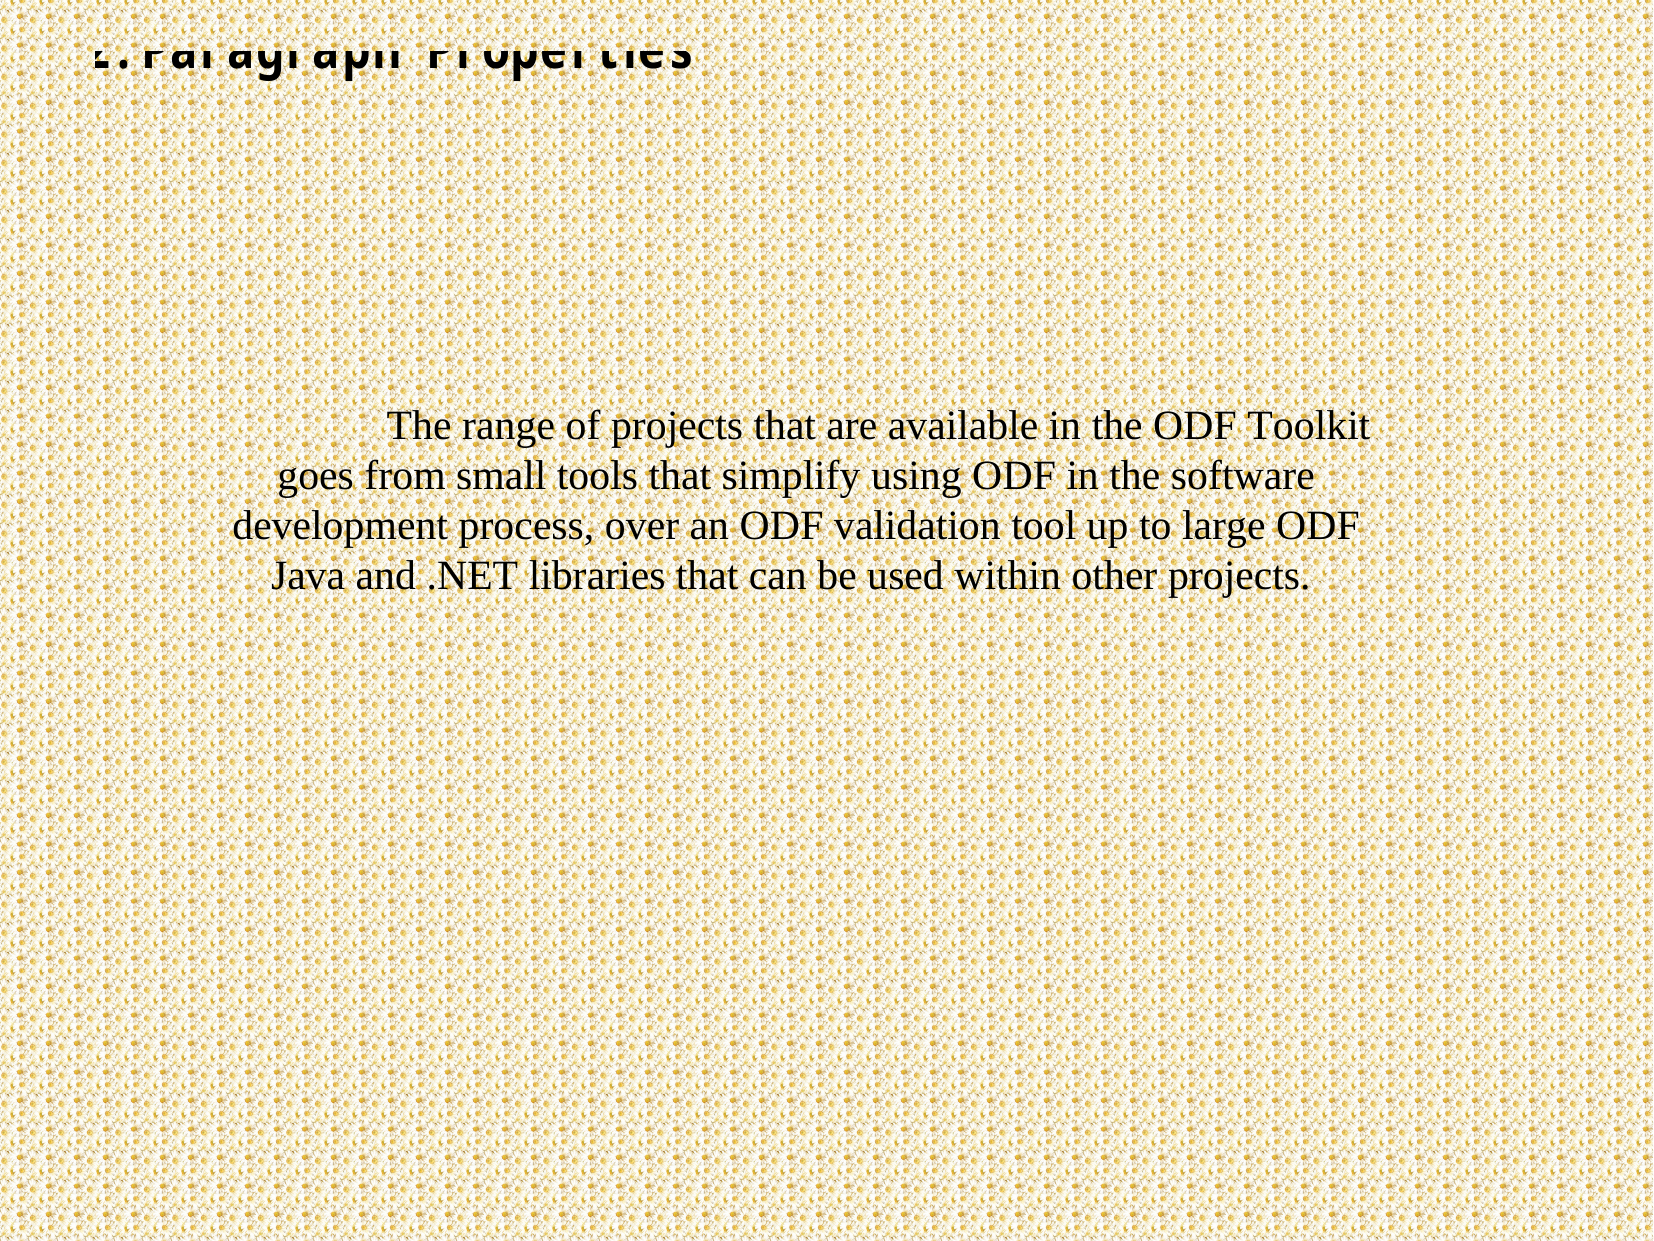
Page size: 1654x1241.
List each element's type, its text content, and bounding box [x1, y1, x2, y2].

picture [0, 0, 1654, 1241]
title The range of projects that are available in the ODF Toolkit goes from small tools that simplify using ODF in the software development process, over an ODF validation tool up to large ODF Java and .NET libraries that can be used within other projects. [128, 376, 1540, 619]
chart [95, 51, 1102, 229]
